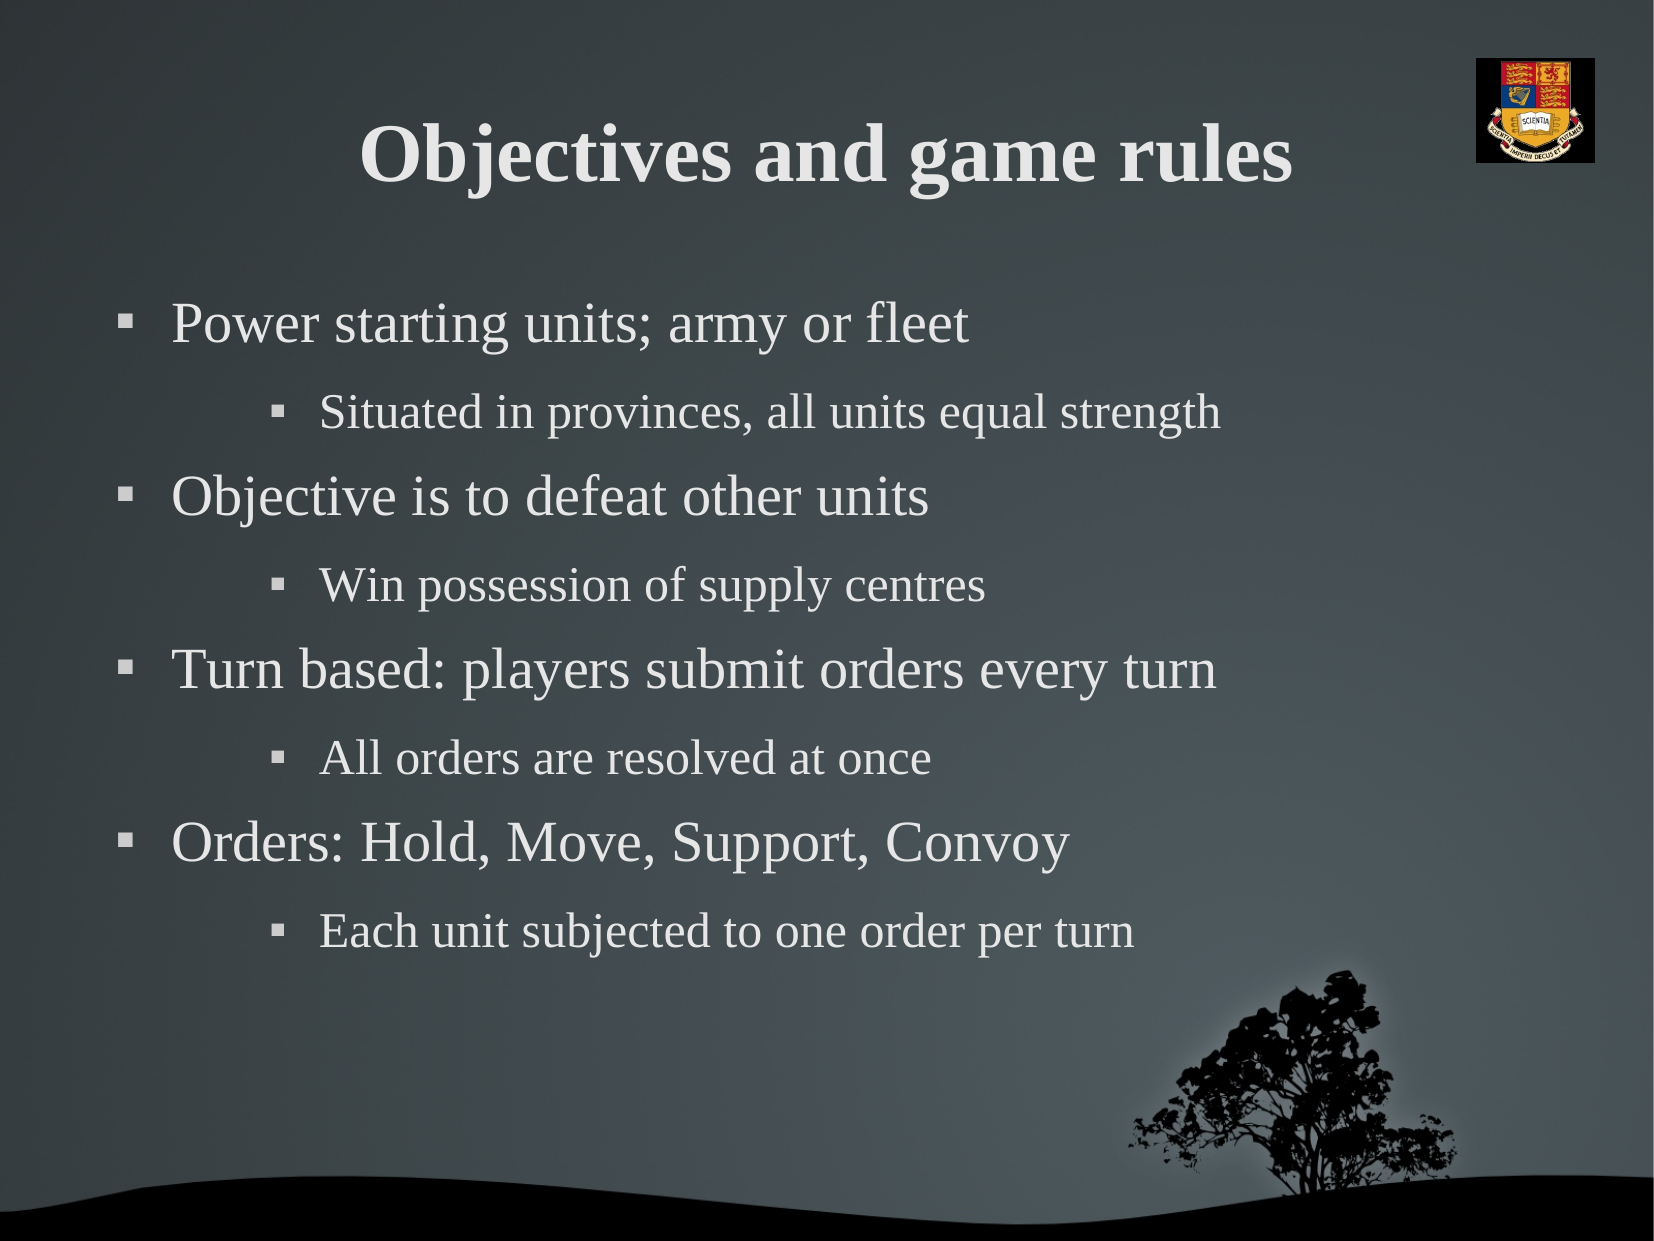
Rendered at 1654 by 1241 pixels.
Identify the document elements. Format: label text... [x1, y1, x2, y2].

title Objectives and game rules [82, 49, 1571, 257]
list Power starting units; army or fleet Situated in provinces, all units equal strength Objective is to defeat other units Win possession of supply centres Turn based: players submit orders every turn All orders are resolved at once Orders: Hold, Move, Support, Convoy Each unit subjected to one order per turn [82, 290, 1571, 1109]
picture [0, 0, 1654, 1241]
